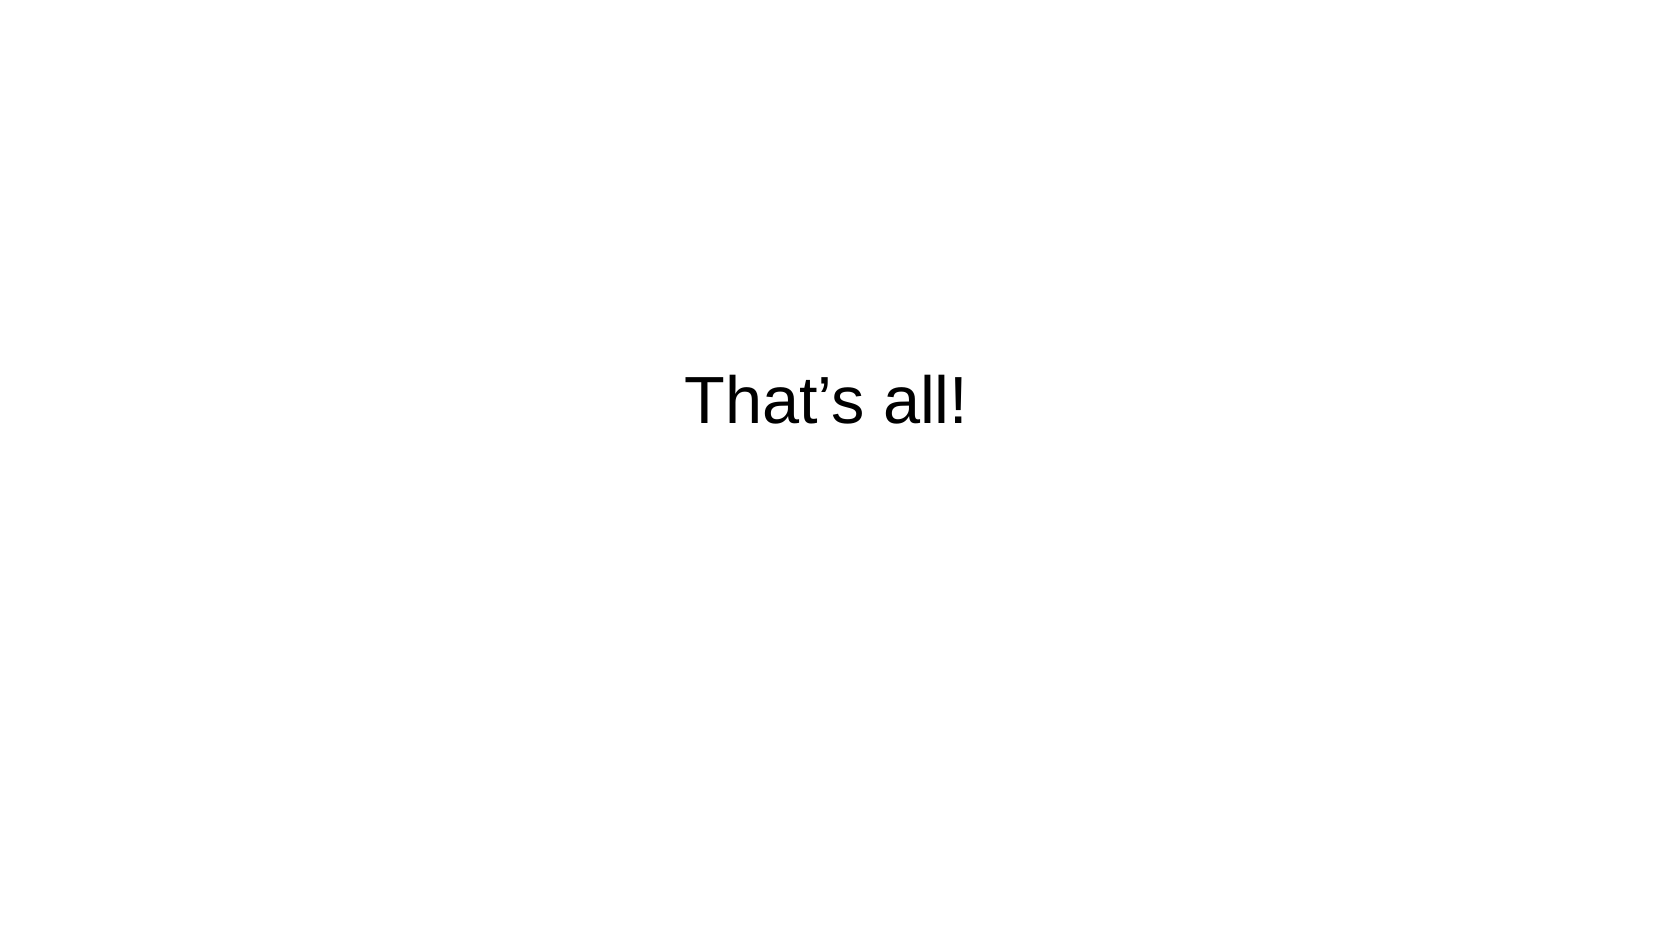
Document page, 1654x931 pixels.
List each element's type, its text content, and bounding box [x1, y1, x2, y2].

text_box That’s all! [82, 37, 1571, 757]
